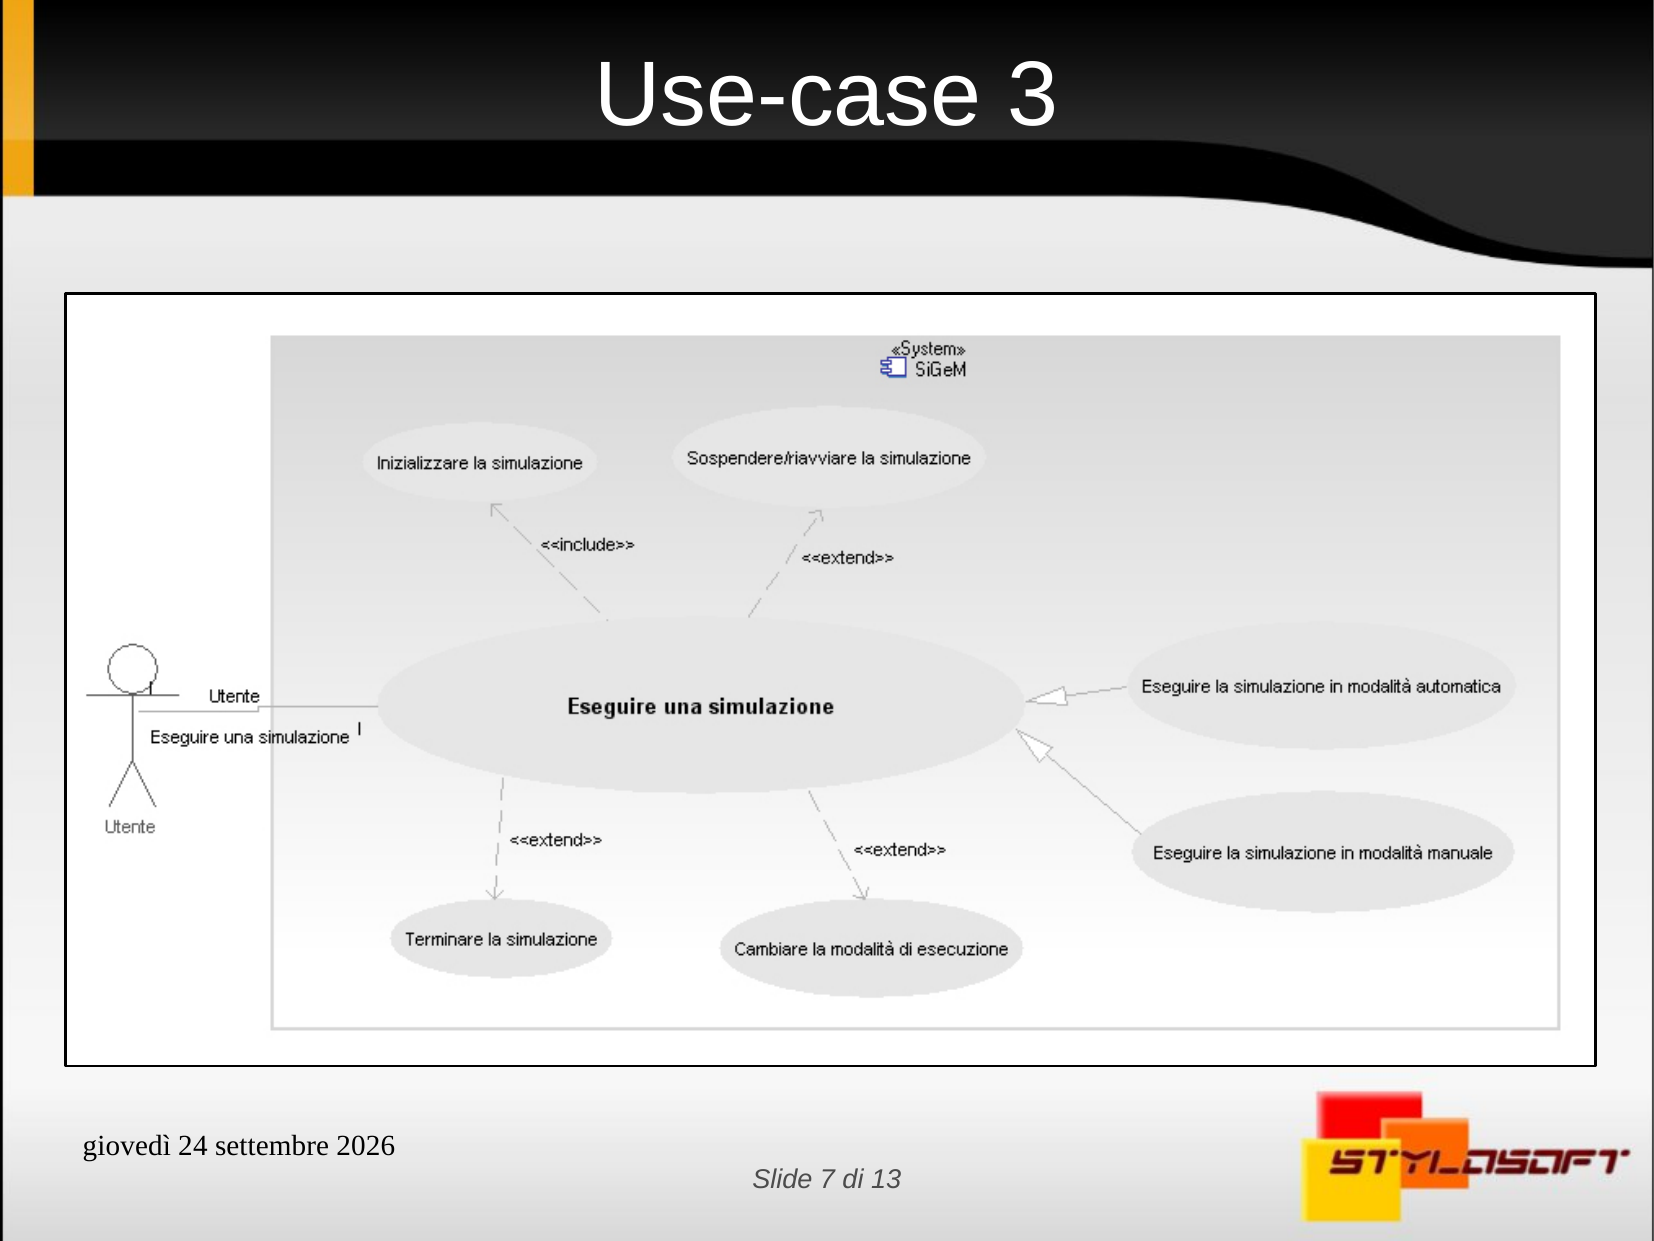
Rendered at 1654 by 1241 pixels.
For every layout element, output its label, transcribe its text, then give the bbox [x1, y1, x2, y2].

title Use-case 3 [82, 0, 1571, 191]
text_box Slide <number> di 13 [0, 1156, 1654, 1241]
picture [0, 0, 1654, 1156]
